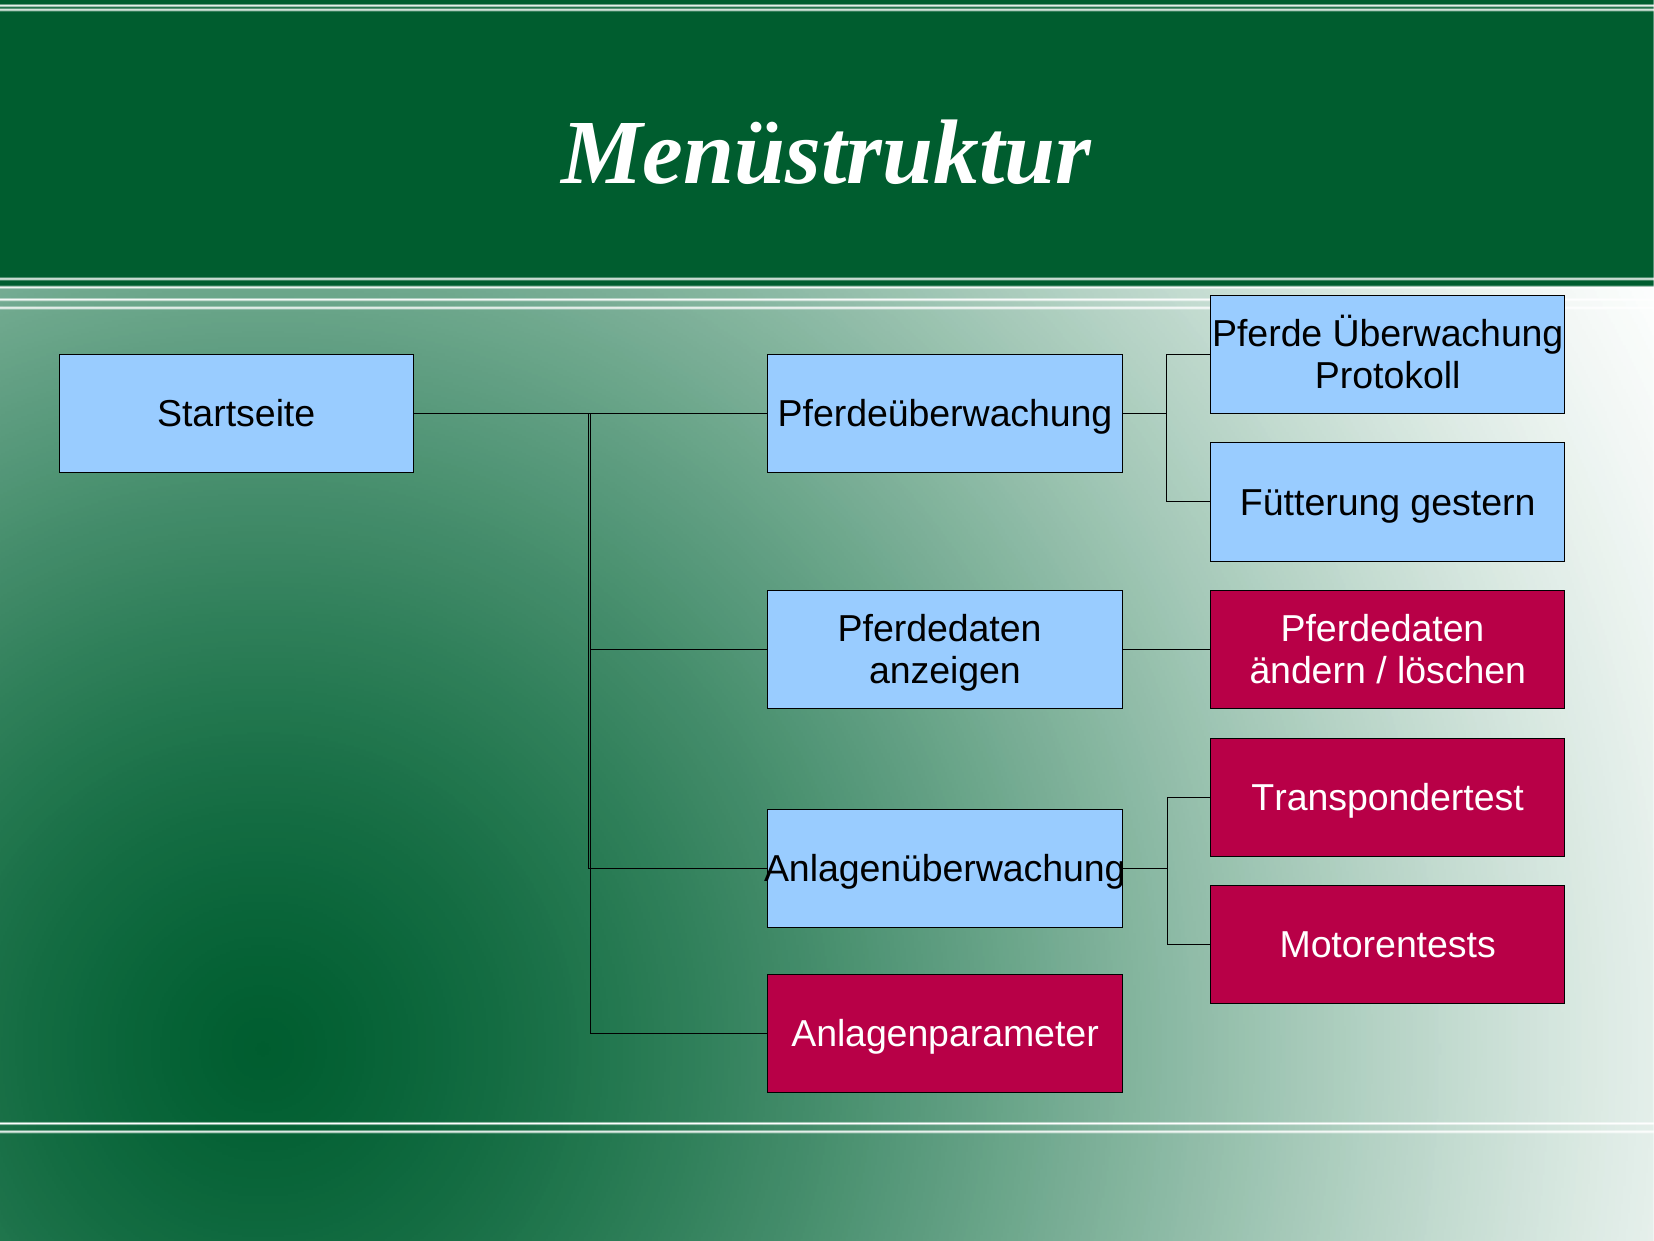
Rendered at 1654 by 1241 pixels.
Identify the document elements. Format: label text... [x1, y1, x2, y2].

text_box Anlagenüberwachung [767, 809, 1123, 928]
title Menüstruktur [82, 56, 1571, 250]
text_box Startseite [59, 354, 414, 473]
text_box Pferdeüberwachung [767, 354, 1123, 473]
text_box Fütterung gestern [1210, 442, 1565, 562]
text_box Anlagenparameter [767, 974, 1123, 1093]
text_box Motorentests [1210, 885, 1565, 1004]
text_box Pferdedaten ändern / löschen [1210, 590, 1565, 709]
picture [0, 0, 1654, 1241]
text_box Pferde Überwachung Protokoll [1210, 295, 1565, 414]
text_box Transpondertest [1210, 738, 1565, 857]
text_box Pferdedaten anzeigen [767, 590, 1123, 709]
